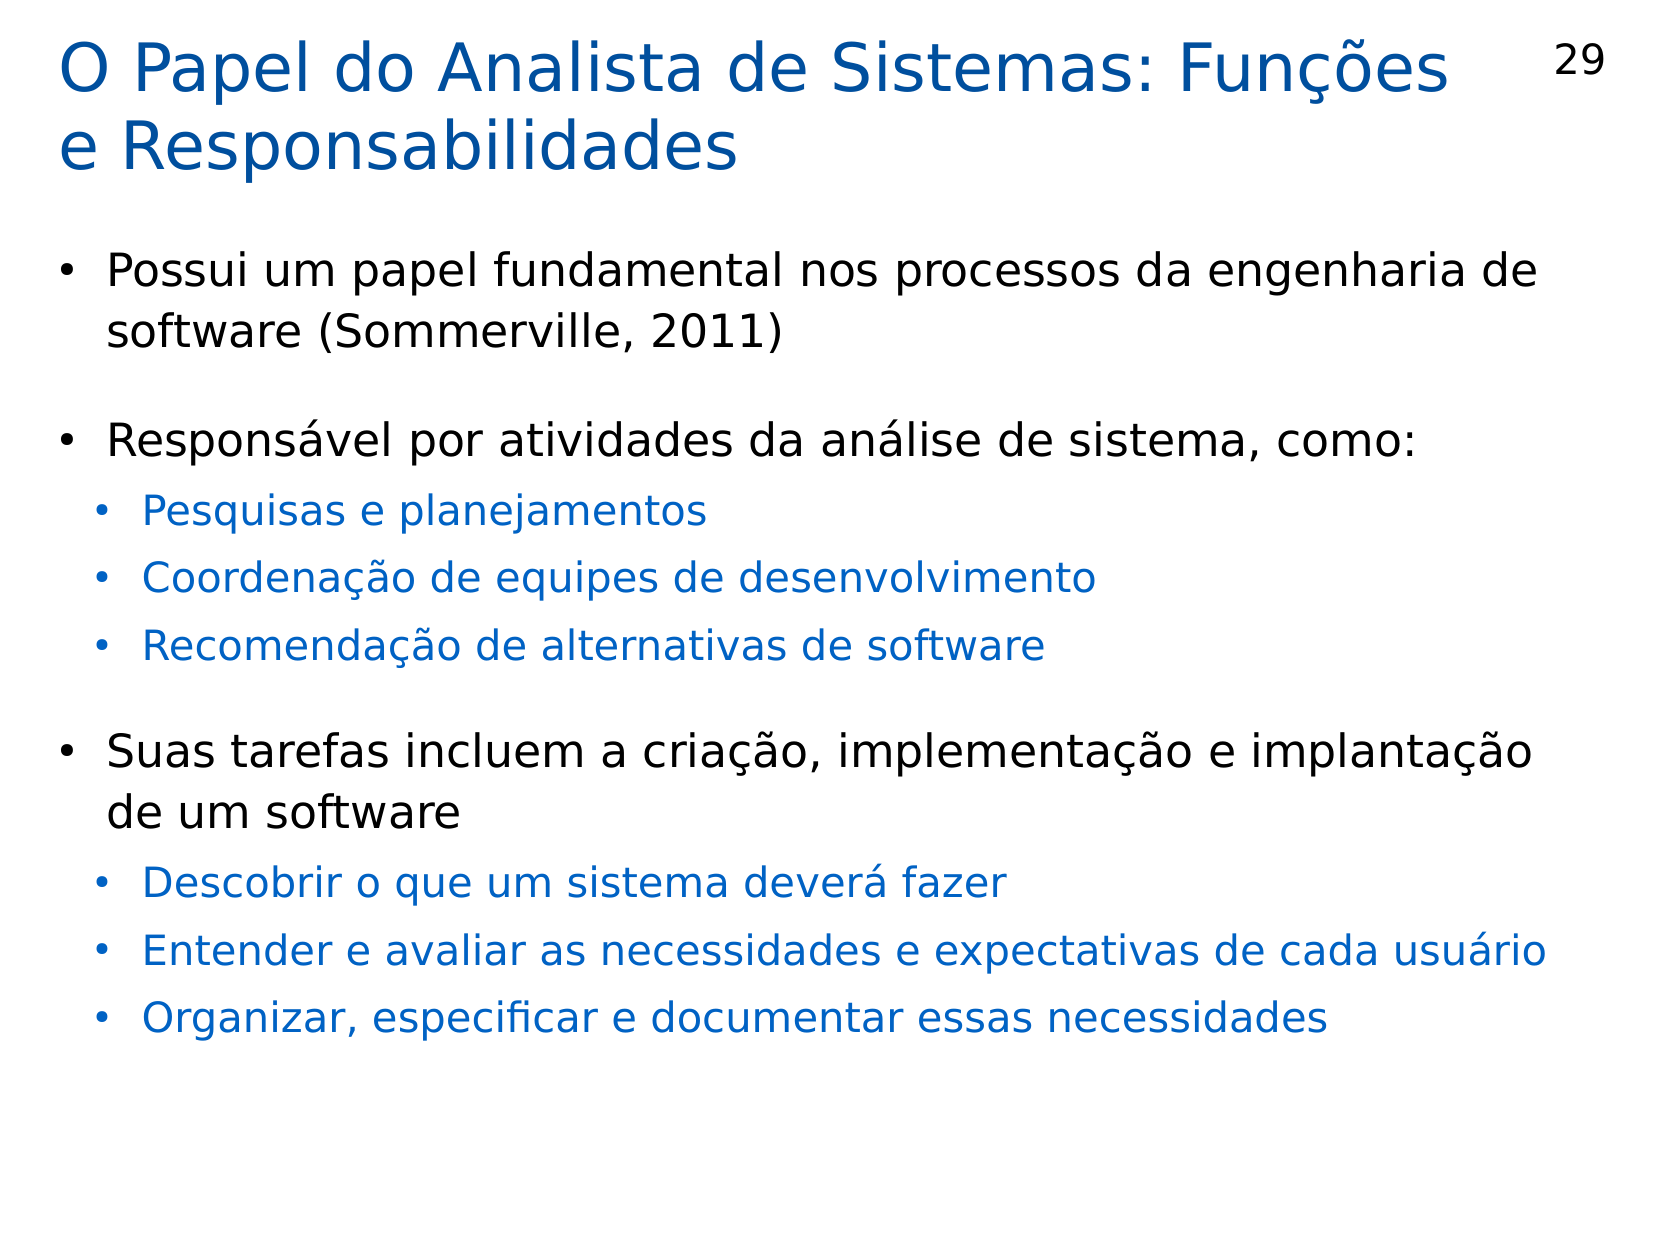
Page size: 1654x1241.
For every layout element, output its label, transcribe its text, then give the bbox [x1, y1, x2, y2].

list Possui um papel fundamental nos processos da engenharia de software (Sommerville, 2011) Responsável por atividades da análise de sistema, como: Pesquisas e planejamentos Coordenação de equipes de desenvolvimento Recomendação de alternativas de software Suas tarefas incluem a criação, implementação e implantação de um software Descobrir o que um sistema deverá fazer Entender e avaliar as necessidades e expectativas de cada usuário Organizar, especificar e documentar essas necessidades [59, 236, 1595, 1211]
title O Papel do Analista de Sistemas: Funções e Responsabilidades [59, 29, 1506, 186]
